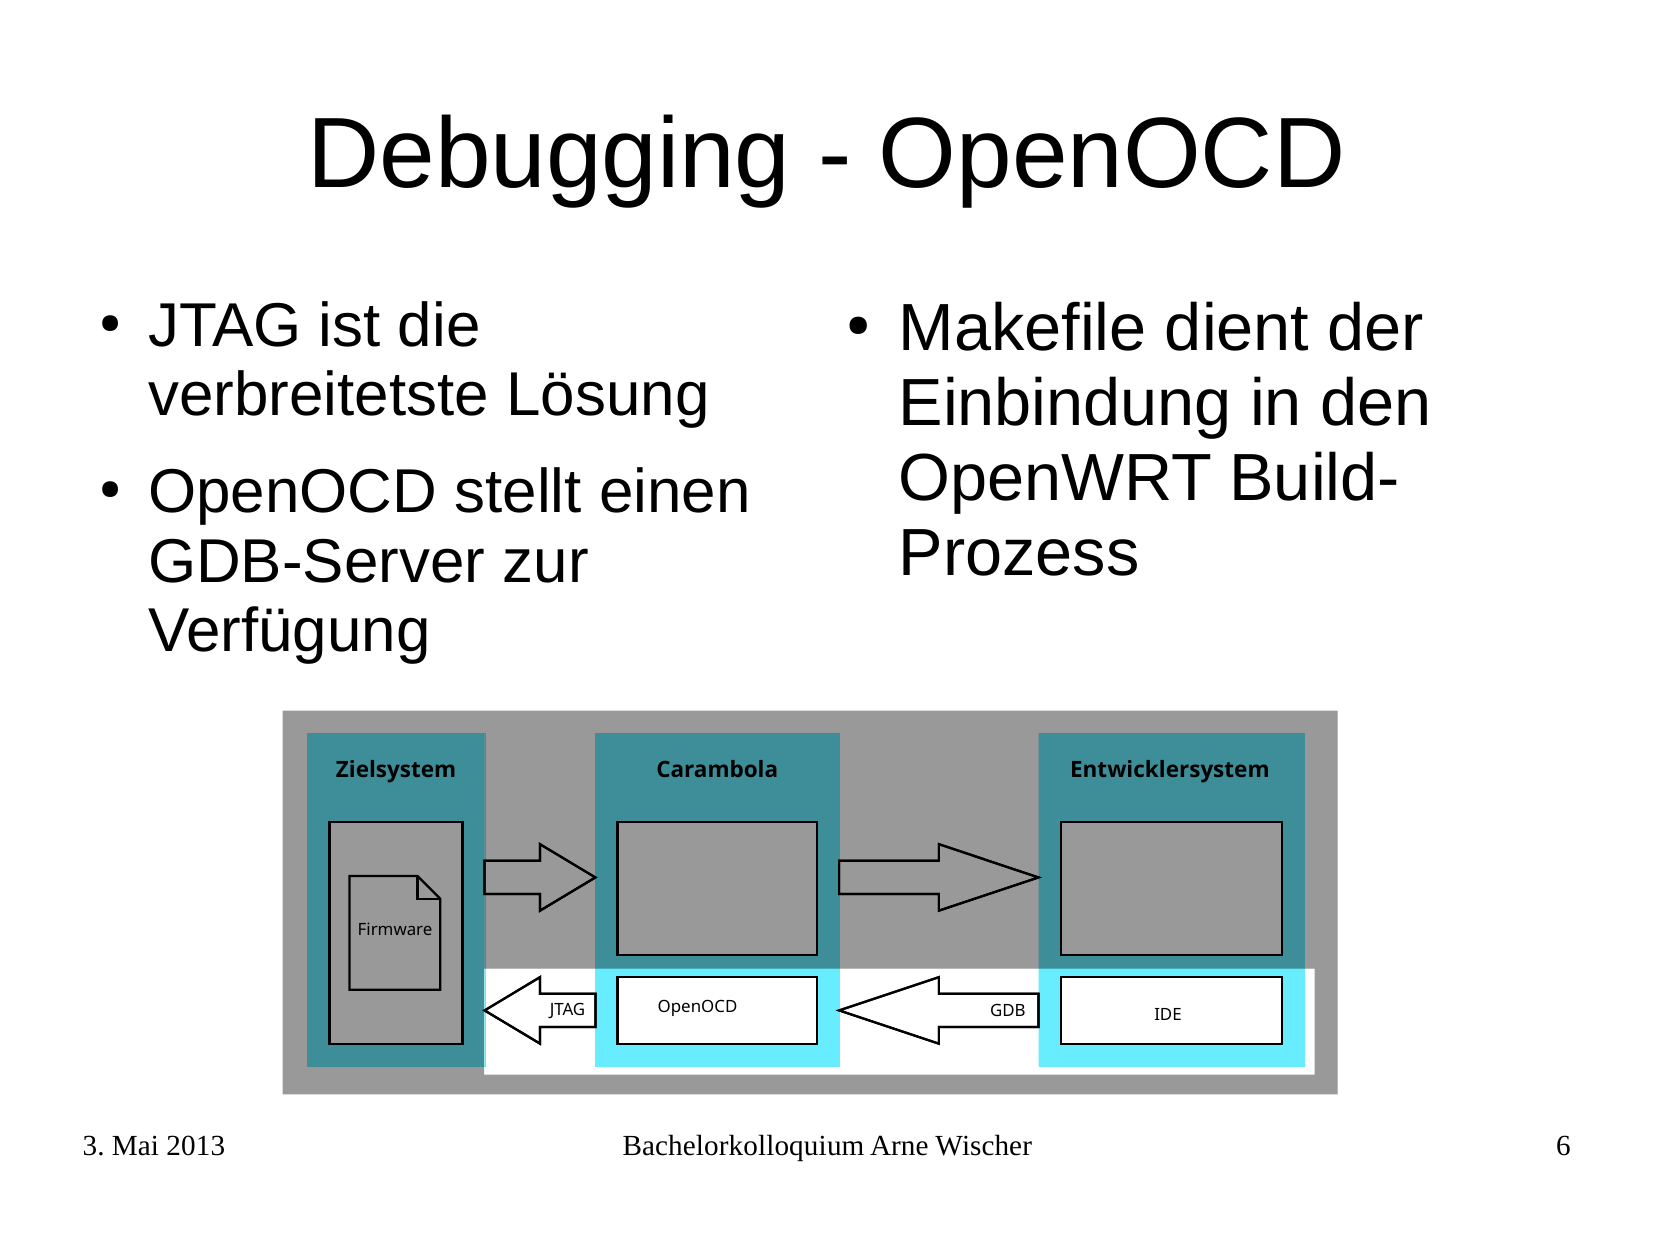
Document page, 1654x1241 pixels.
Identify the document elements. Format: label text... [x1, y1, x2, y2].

picture [282, 710, 1338, 1095]
list Makefile dient der Einbindung in den OpenWRT Build-Prozess [828, 290, 1539, 675]
title Debugging - OpenOCD [82, 49, 1571, 257]
list JTAG ist die verbreitetste Lösung OpenOCD stellt einen GDB-Server zur Verfügung [82, 290, 809, 667]
